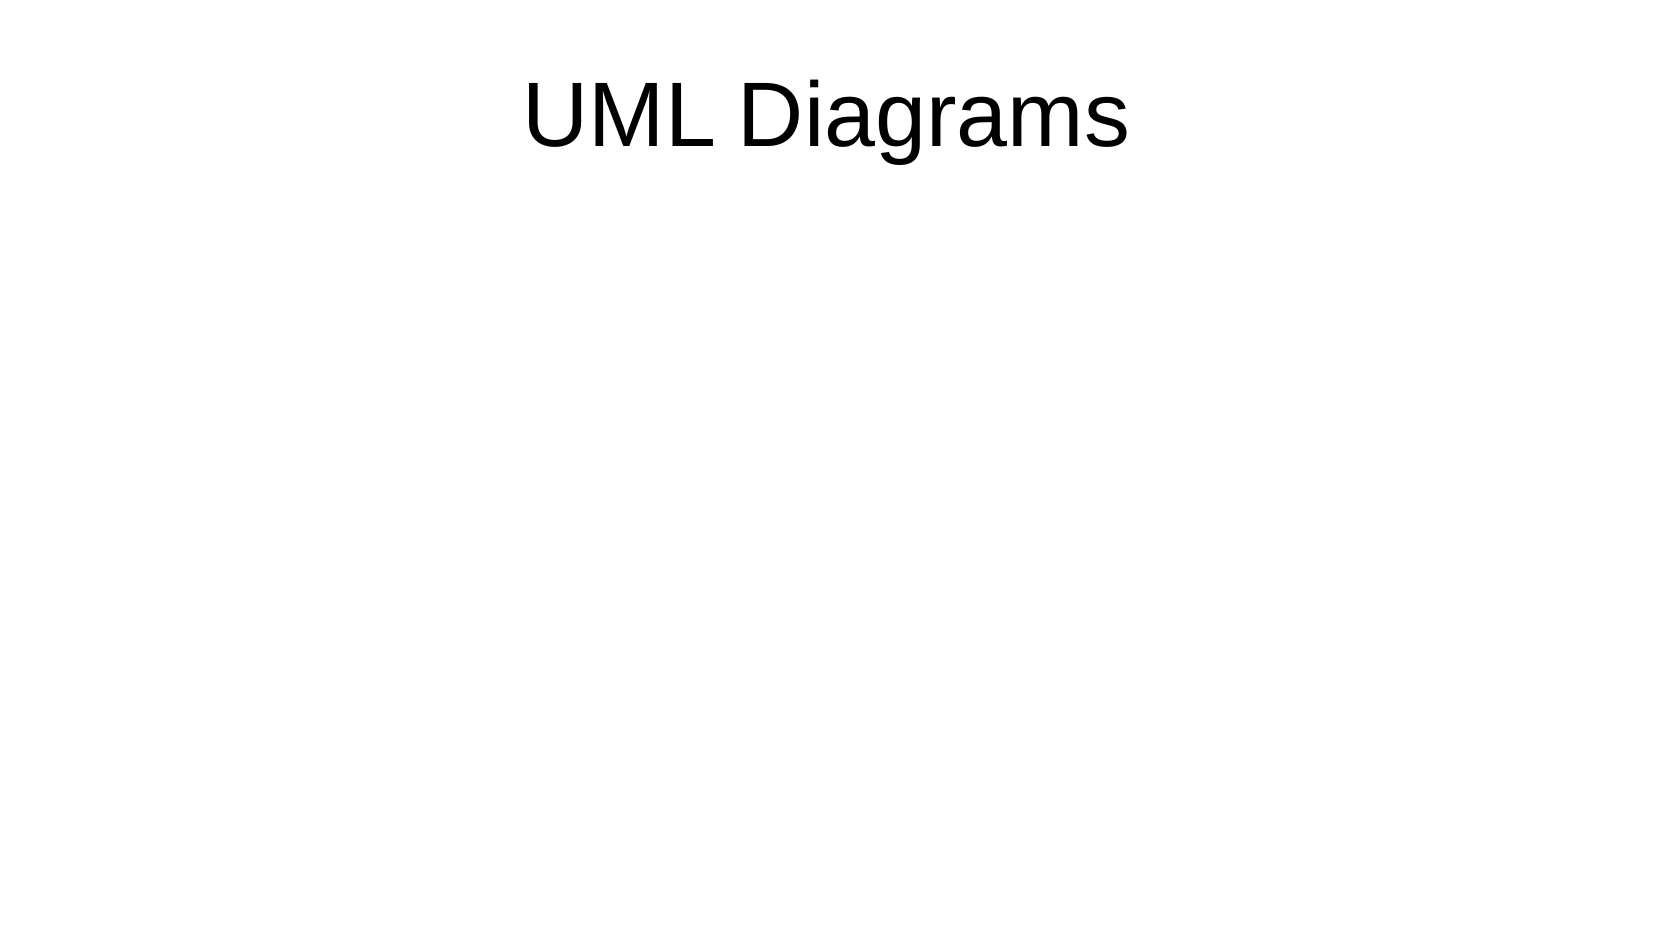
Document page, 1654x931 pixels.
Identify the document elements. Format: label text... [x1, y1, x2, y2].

title UML Diagrams [82, 37, 1571, 193]
